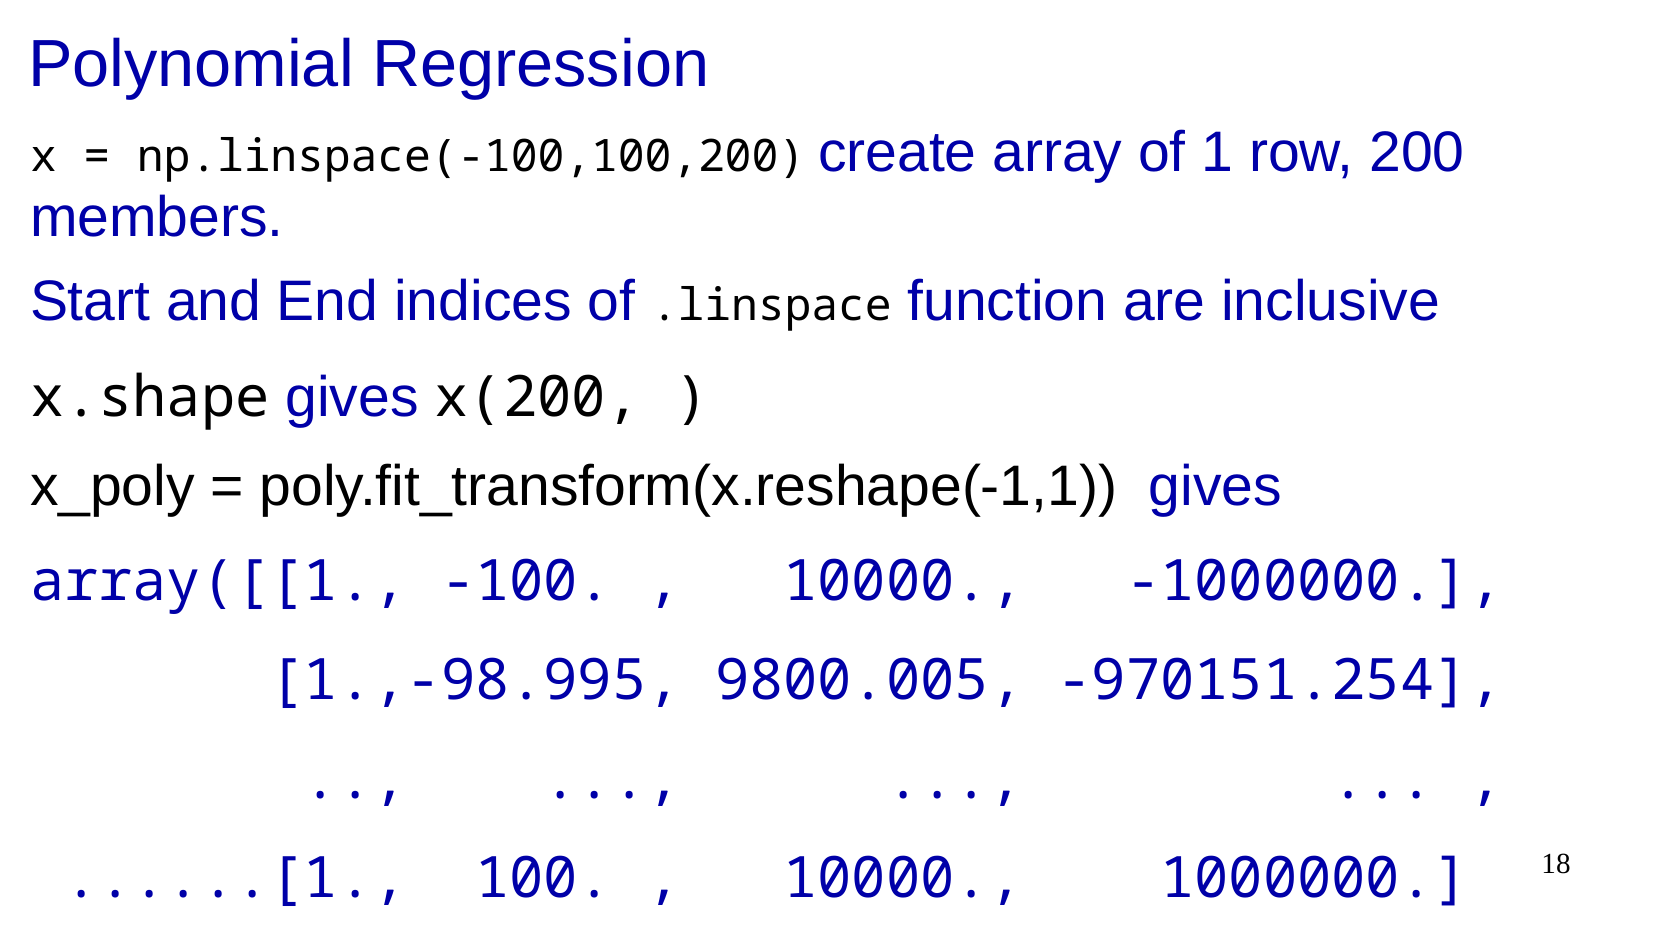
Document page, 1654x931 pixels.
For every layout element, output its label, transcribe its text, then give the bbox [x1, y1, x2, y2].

list x = np.linspace(-100,100,200) create array of 1 row, 200 members. Start and End indices of .linspace function are inclusive x.shape gives x(200, ) x_poly = poly.fit_transform(x.reshape(-1,1)) gives array([[1., -100. , 10000., -1000000.], [1.,-98.995, 9800.005, -970151.254], .., ..., ..., ... , ......[1., 100. , 10000., 1000000.] [30, 120, 1645, 916]
title Polynomial Regression [28, 21, 1626, 106]
